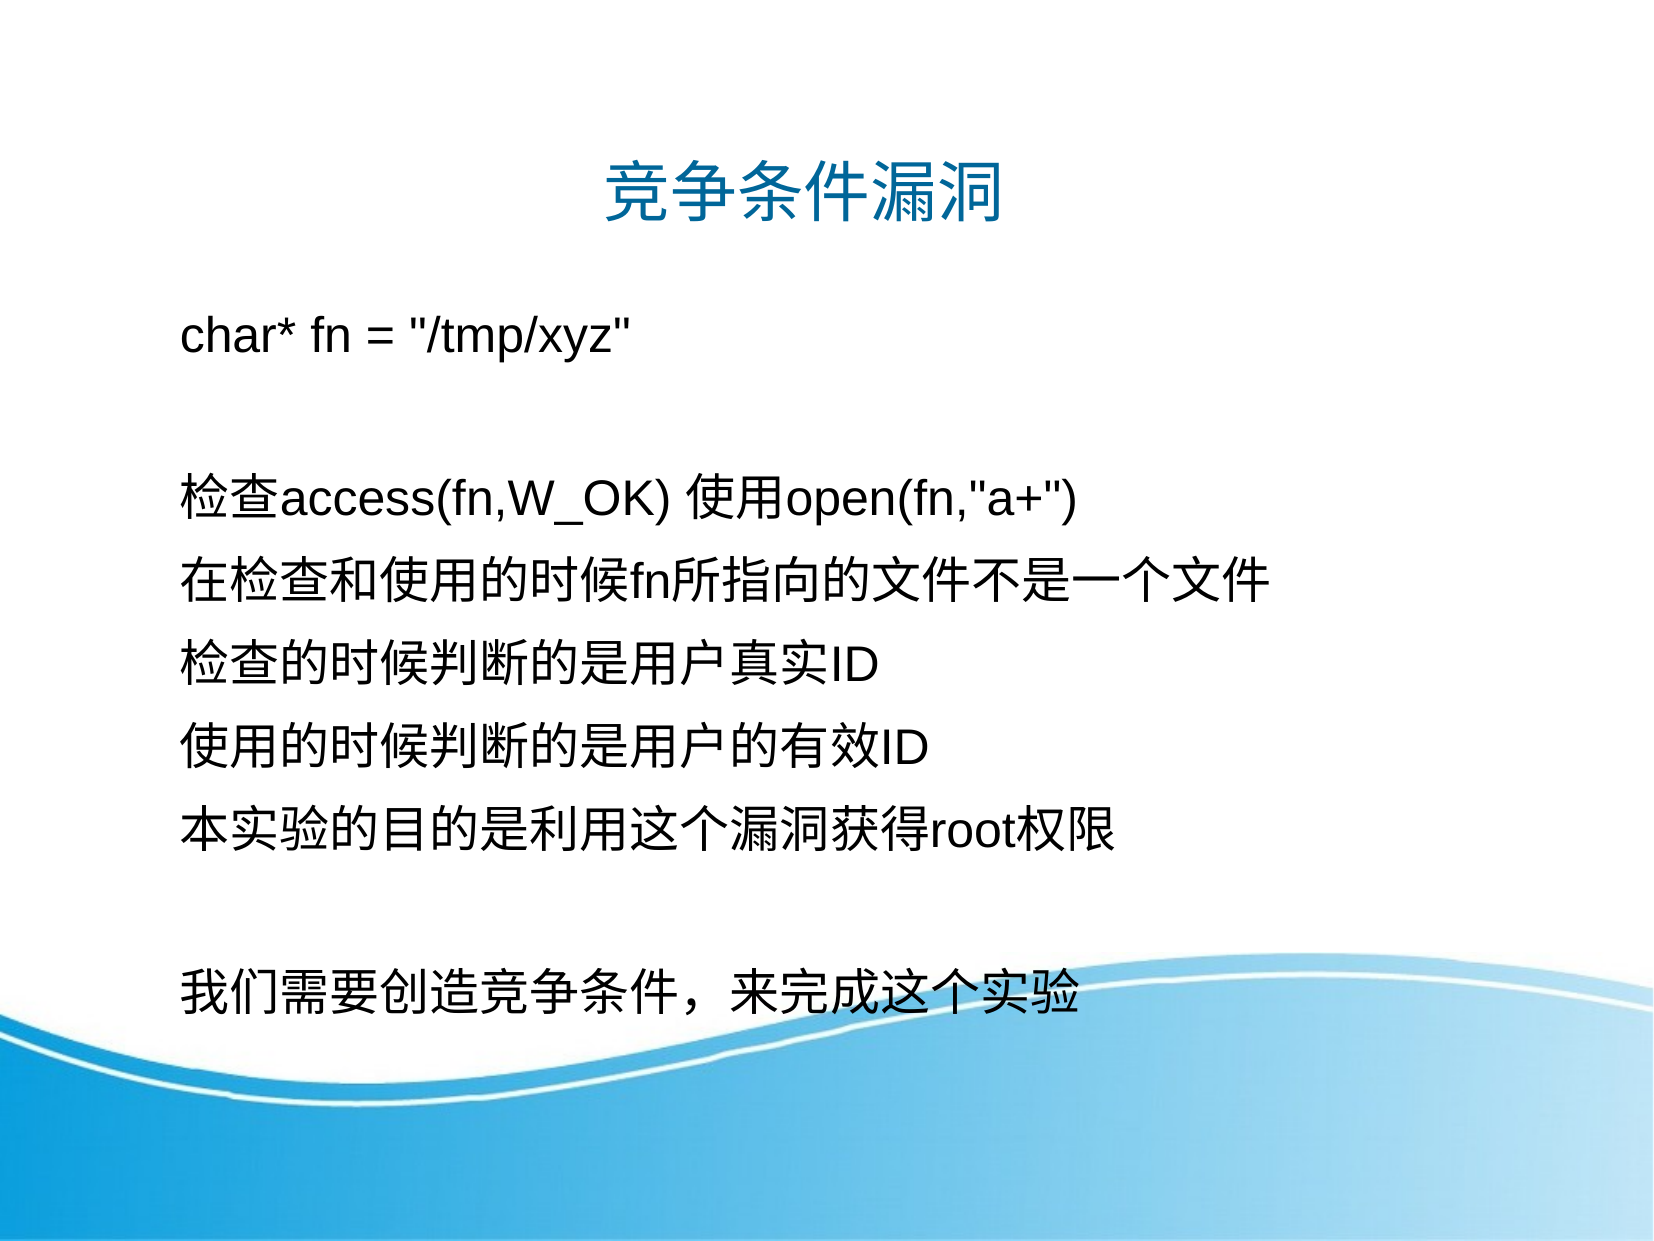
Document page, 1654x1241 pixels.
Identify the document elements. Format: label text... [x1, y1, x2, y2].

text_box char* fn = "/tmp/xyz" 检查access(fn,W_OK) 使用open(fn,"a+") 在检查和使用的时候fn所指向的文件不是一个文件 检查的时候判断的是用户真实ID 使用的时候判断的是用户的有效ID 本实验的目的是利用这个漏洞获得root权限 我们需要创造竞争条件，来完成这个实验 [165, 300, 1411, 1141]
picture [0, 952, 1654, 1241]
title 竞争条件漏洞 [60, 90, 1549, 298]
